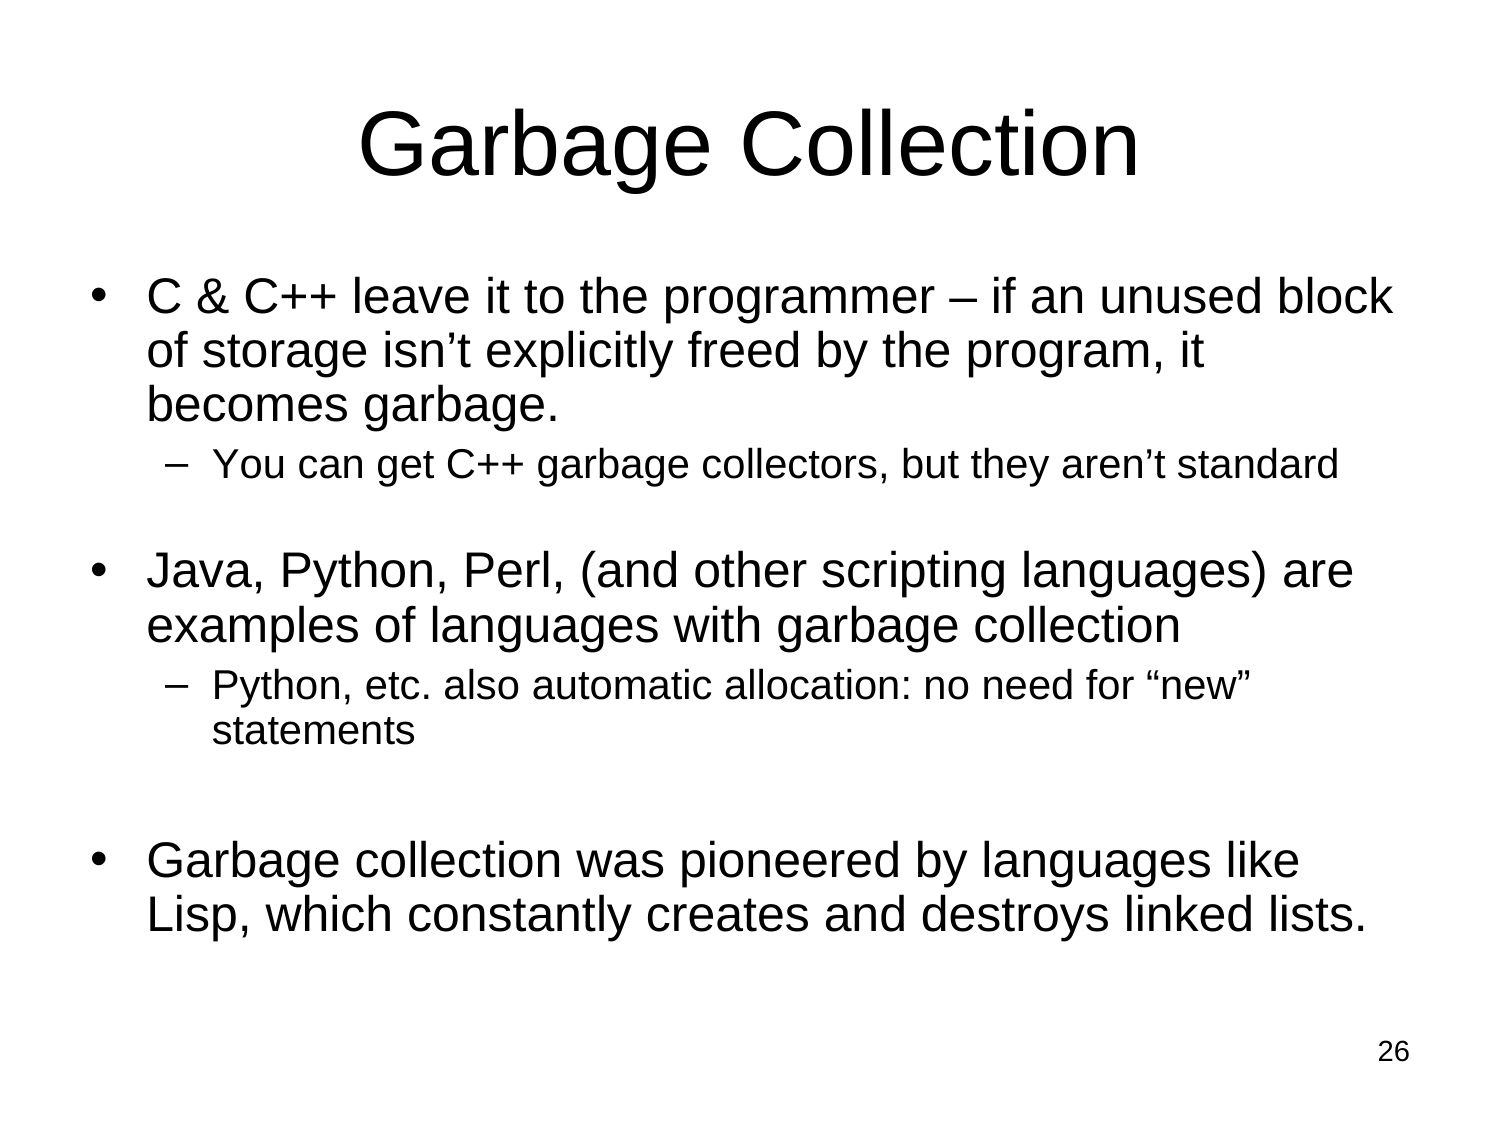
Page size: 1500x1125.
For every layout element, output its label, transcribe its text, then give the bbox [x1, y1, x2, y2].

list C & C++ leave it to the programmer – if an unused block of storage isn’t explicitly freed by the program, it becomes garbage. You can get C++ garbage collectors, but they aren’t standard Java, Python, Perl, (and other scripting languages) are examples of languages with garbage collection Python, etc. also automatic allocation: no need for “new” statements Garbage collection was pioneered by languages like Lisp, which constantly creates and destroys linked lists. [75, 262, 1426, 1038]
title Garbage Collection [75, 45, 1426, 233]
text_box <number> [1074, 1038, 1426, 1103]
